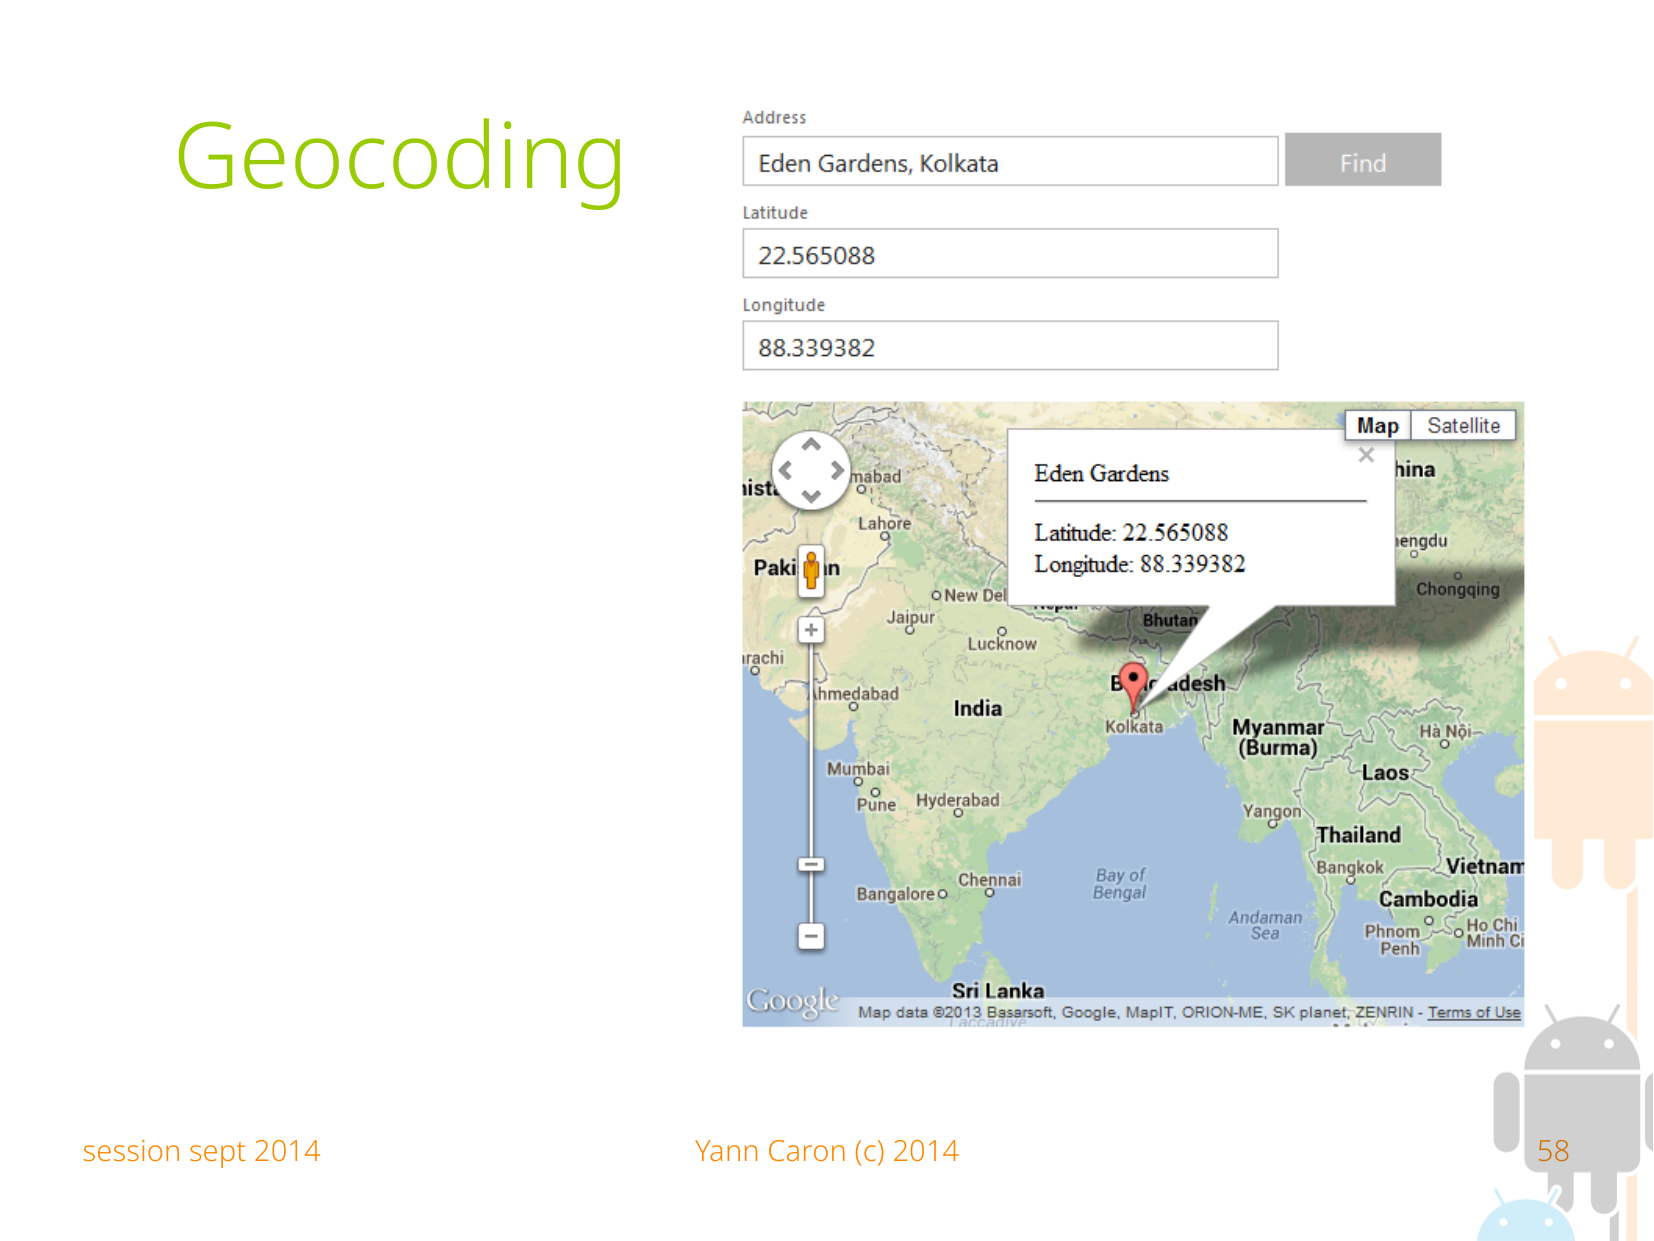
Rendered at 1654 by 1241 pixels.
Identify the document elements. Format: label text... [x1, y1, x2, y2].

title Geocoding [82, 49, 721, 257]
picture [240, 94, 1654, 1241]
